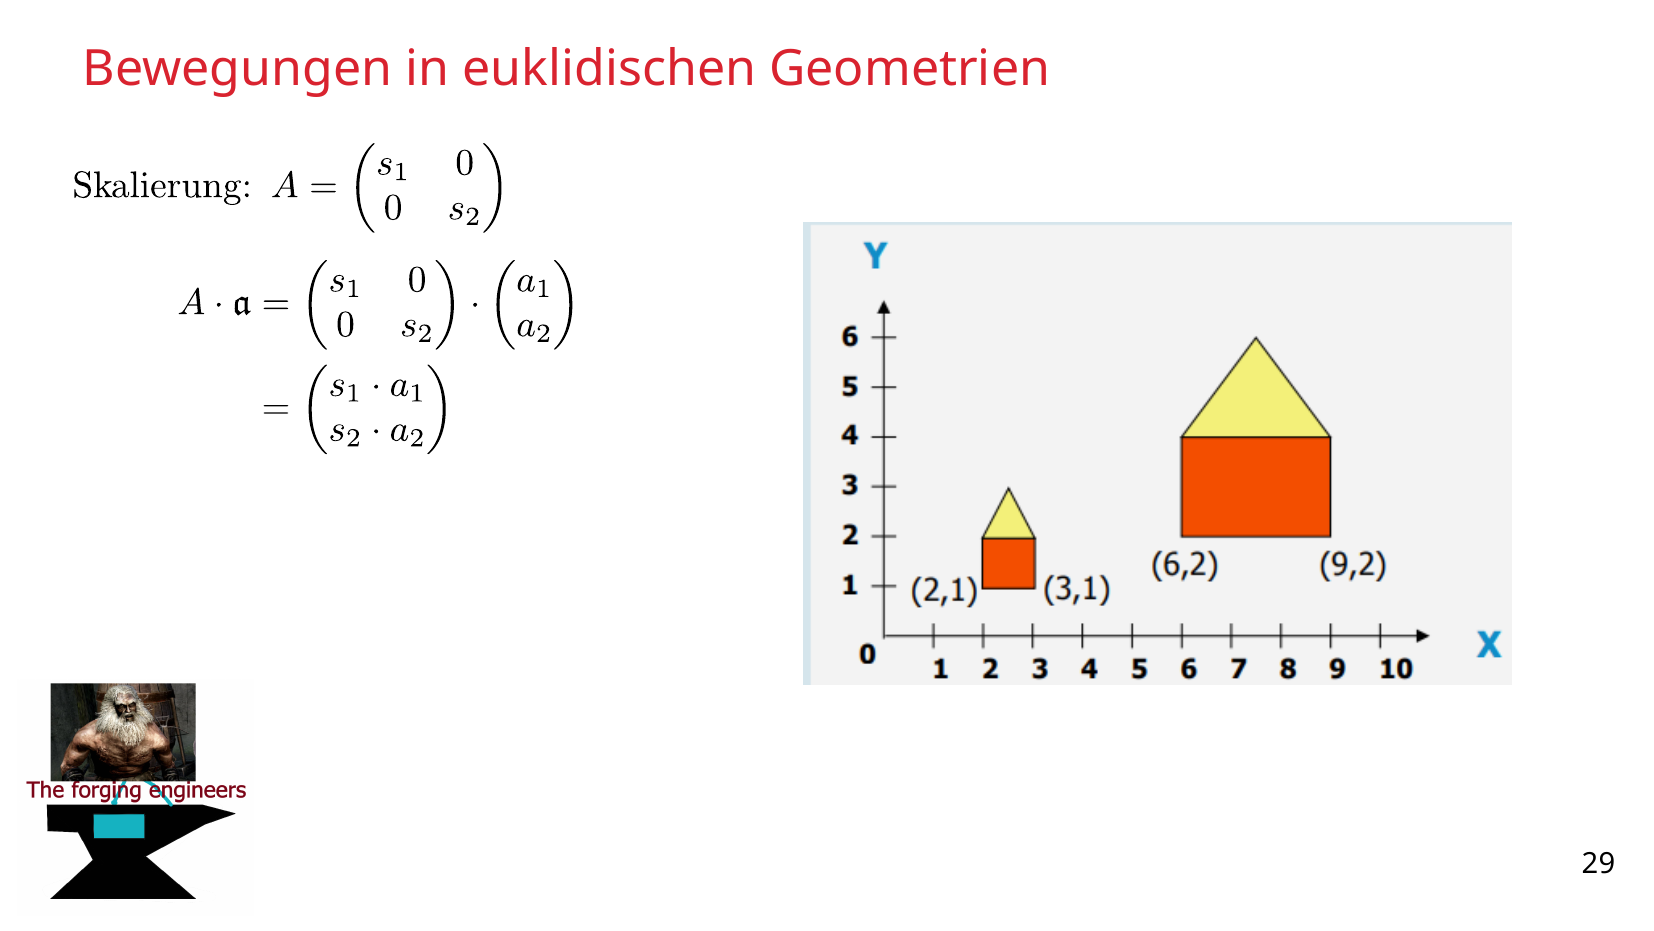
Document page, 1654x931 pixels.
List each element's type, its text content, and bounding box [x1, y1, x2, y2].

picture [17, 679, 254, 916]
picture [177, 260, 573, 455]
picture [70, 141, 503, 235]
title Bewegungen in euklidischen Geometrien [82, 37, 1571, 95]
picture [803, 222, 1512, 686]
